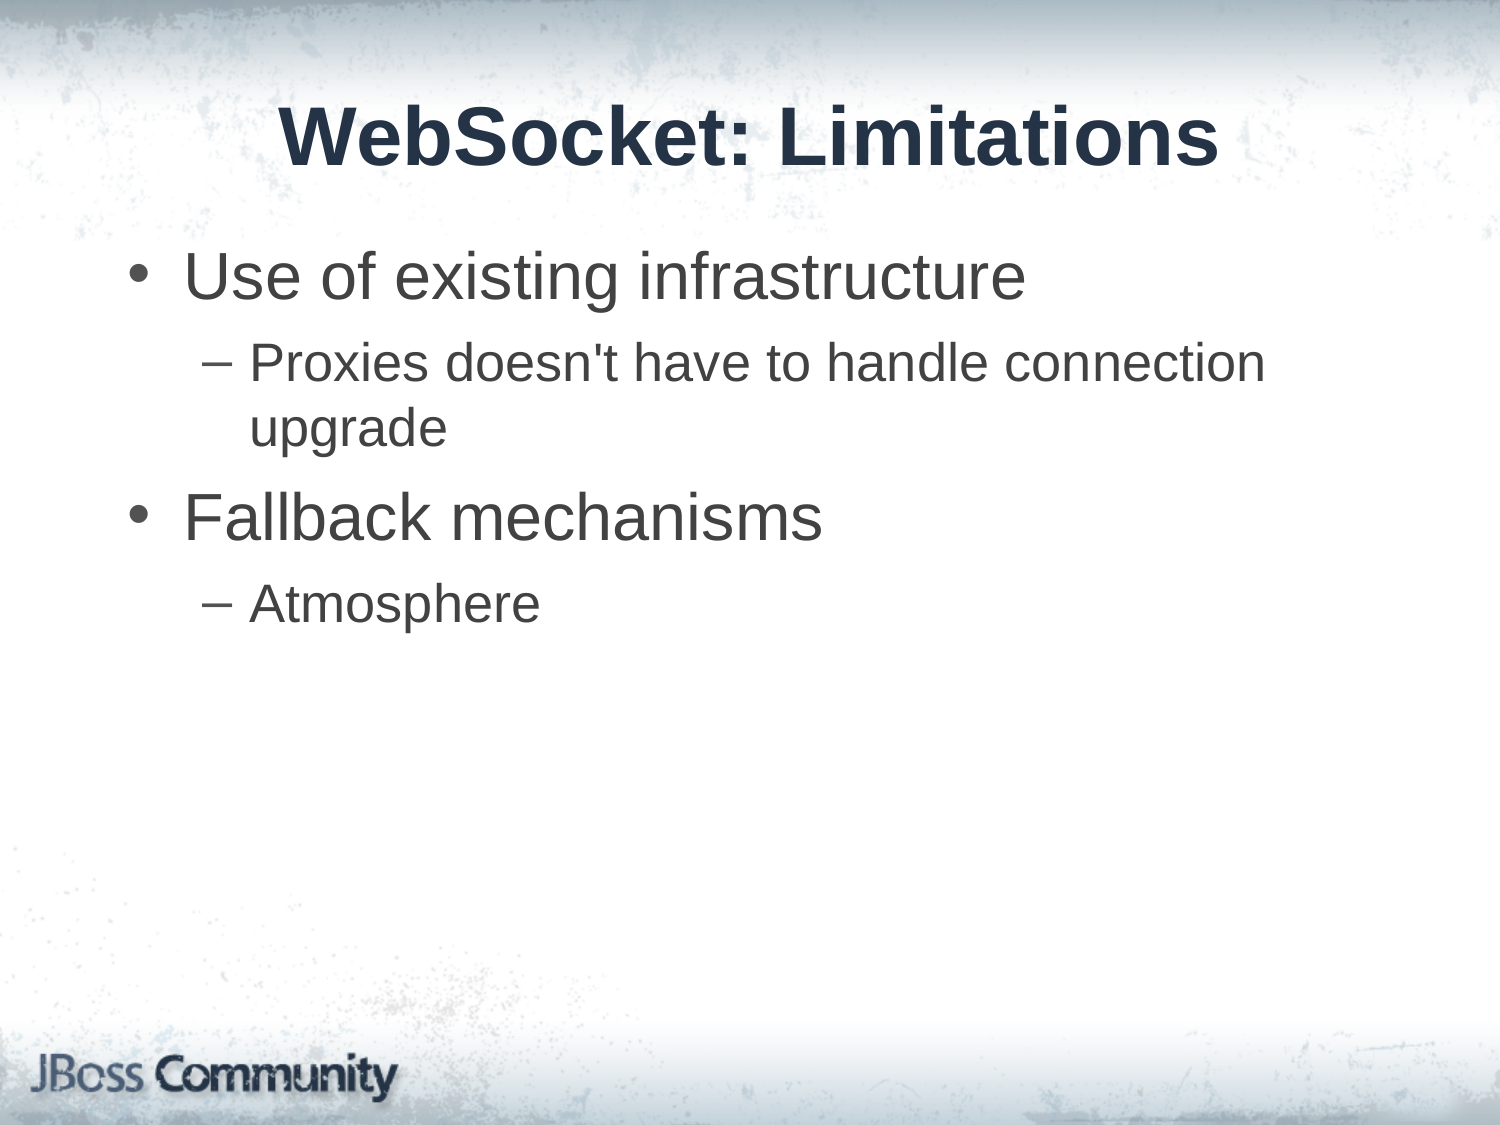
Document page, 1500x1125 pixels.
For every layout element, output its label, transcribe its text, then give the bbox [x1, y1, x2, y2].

title WebSocket: Limitations [112, 38, 1388, 224]
list Use of existing infrastructure Proxies doesn't have to handle connection upgrade Fallback mechanisms Atmosphere [112, 224, 1388, 1023]
picture [0, 0, 1500, 1125]
